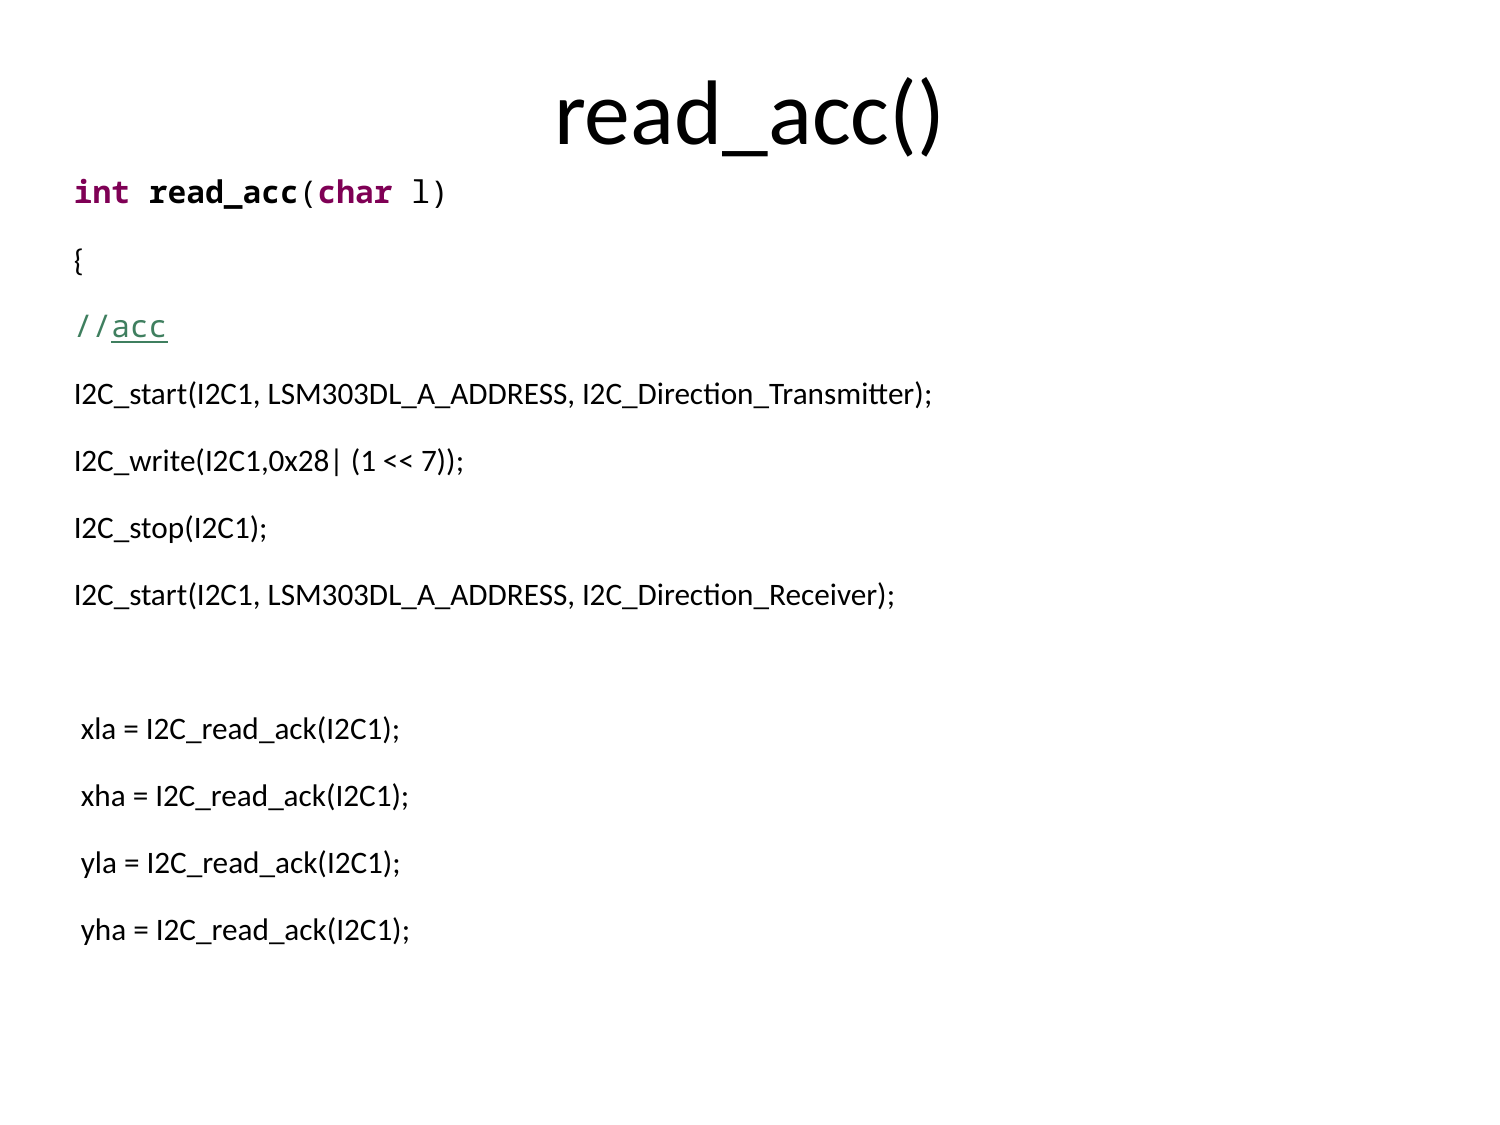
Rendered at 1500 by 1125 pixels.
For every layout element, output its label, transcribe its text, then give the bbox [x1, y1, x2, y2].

list int read_acc(char l) { //acc I2C_start(I2C1, LSM303DL_A_ADDRESS, I2C_Direction_Transmitter); I2C_write(I2C1,0x28| (1 << 7)); I2C_stop(I2C1); I2C_start(I2C1, LSM303DL_A_ADDRESS, I2C_Direction_Receiver); xla = I2C_read_ack(I2C1); xha = I2C_read_ack(I2C1); yla = I2C_read_ack(I2C1); yha = I2C_read_ack(I2C1); [59, 165, 1409, 1005]
title read_acc() [75, 45, 1425, 233]
